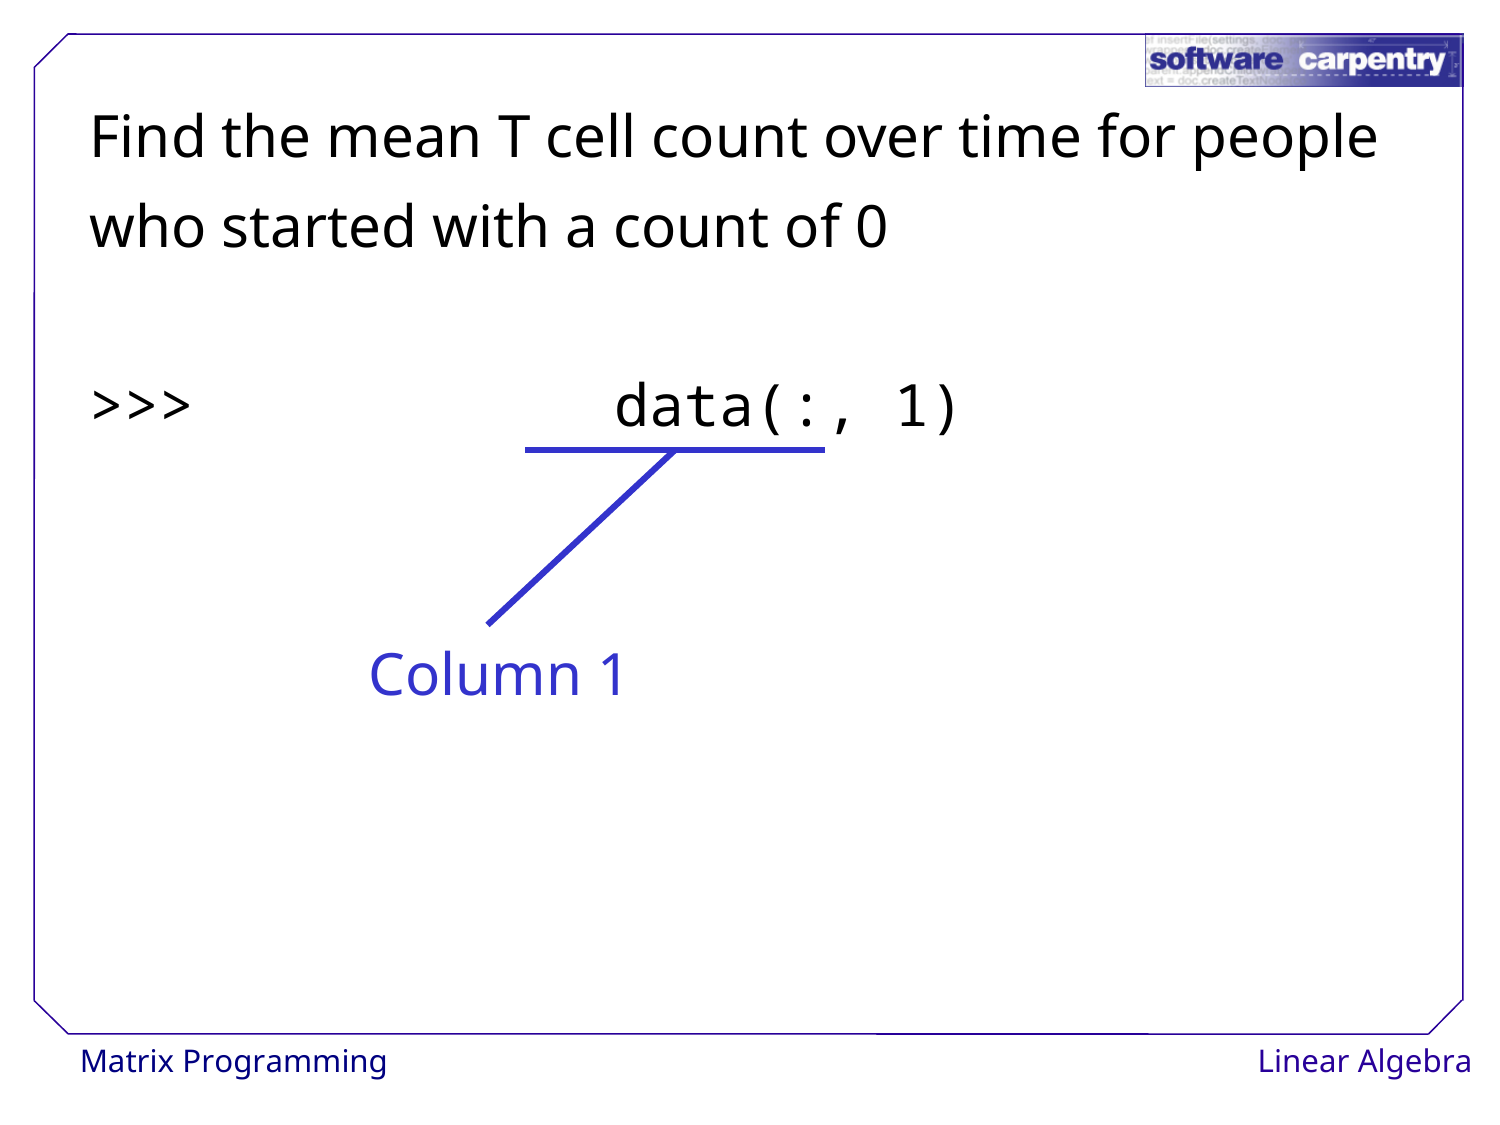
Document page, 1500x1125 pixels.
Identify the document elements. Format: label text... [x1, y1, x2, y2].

text_box Column 1 [350, 637, 651, 738]
list Find the mean T cell count over time for people who started with a count of 0 >>> data(:, 1) [75, 99, 1426, 1013]
picture [1145, 33, 1464, 87]
